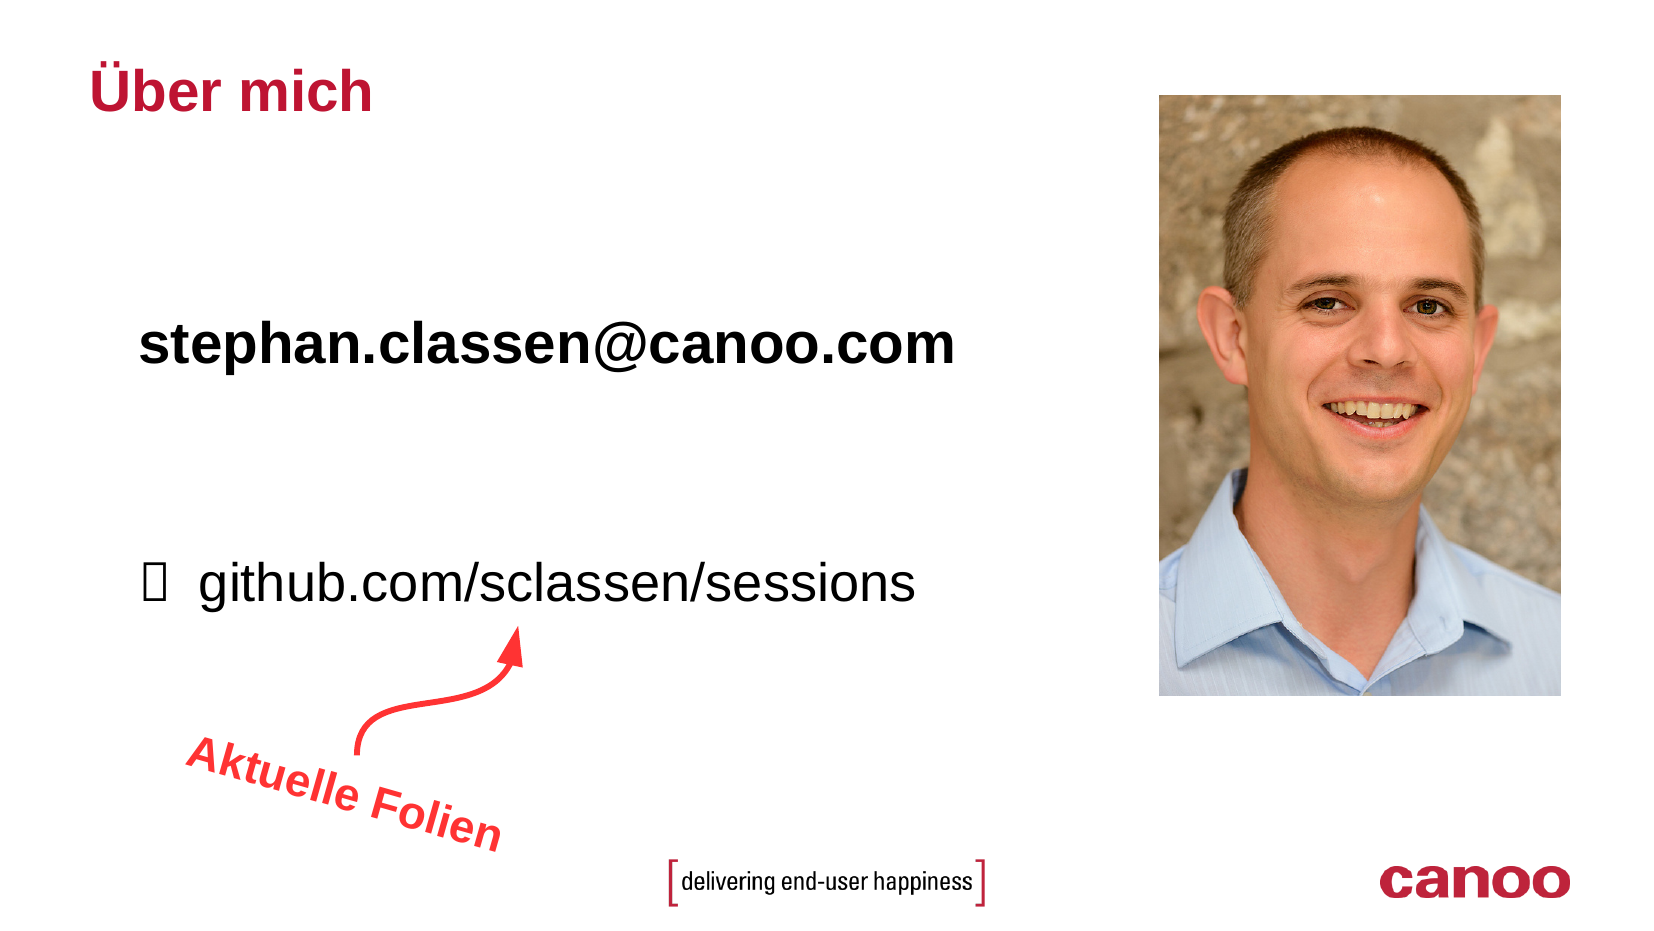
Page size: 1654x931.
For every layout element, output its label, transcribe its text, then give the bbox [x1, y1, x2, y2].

picture [1380, 866, 1570, 898]
text_box  github.com/sclassen/sessions [123, 540, 1096, 620]
text_box Aktuelle Folien [162, 705, 531, 878]
picture [1159, 95, 1561, 696]
title Über mich [75, 45, 1591, 136]
picture [662, 855, 991, 910]
text_box stephan.classen@canoo.com [123, 297, 1039, 383]
